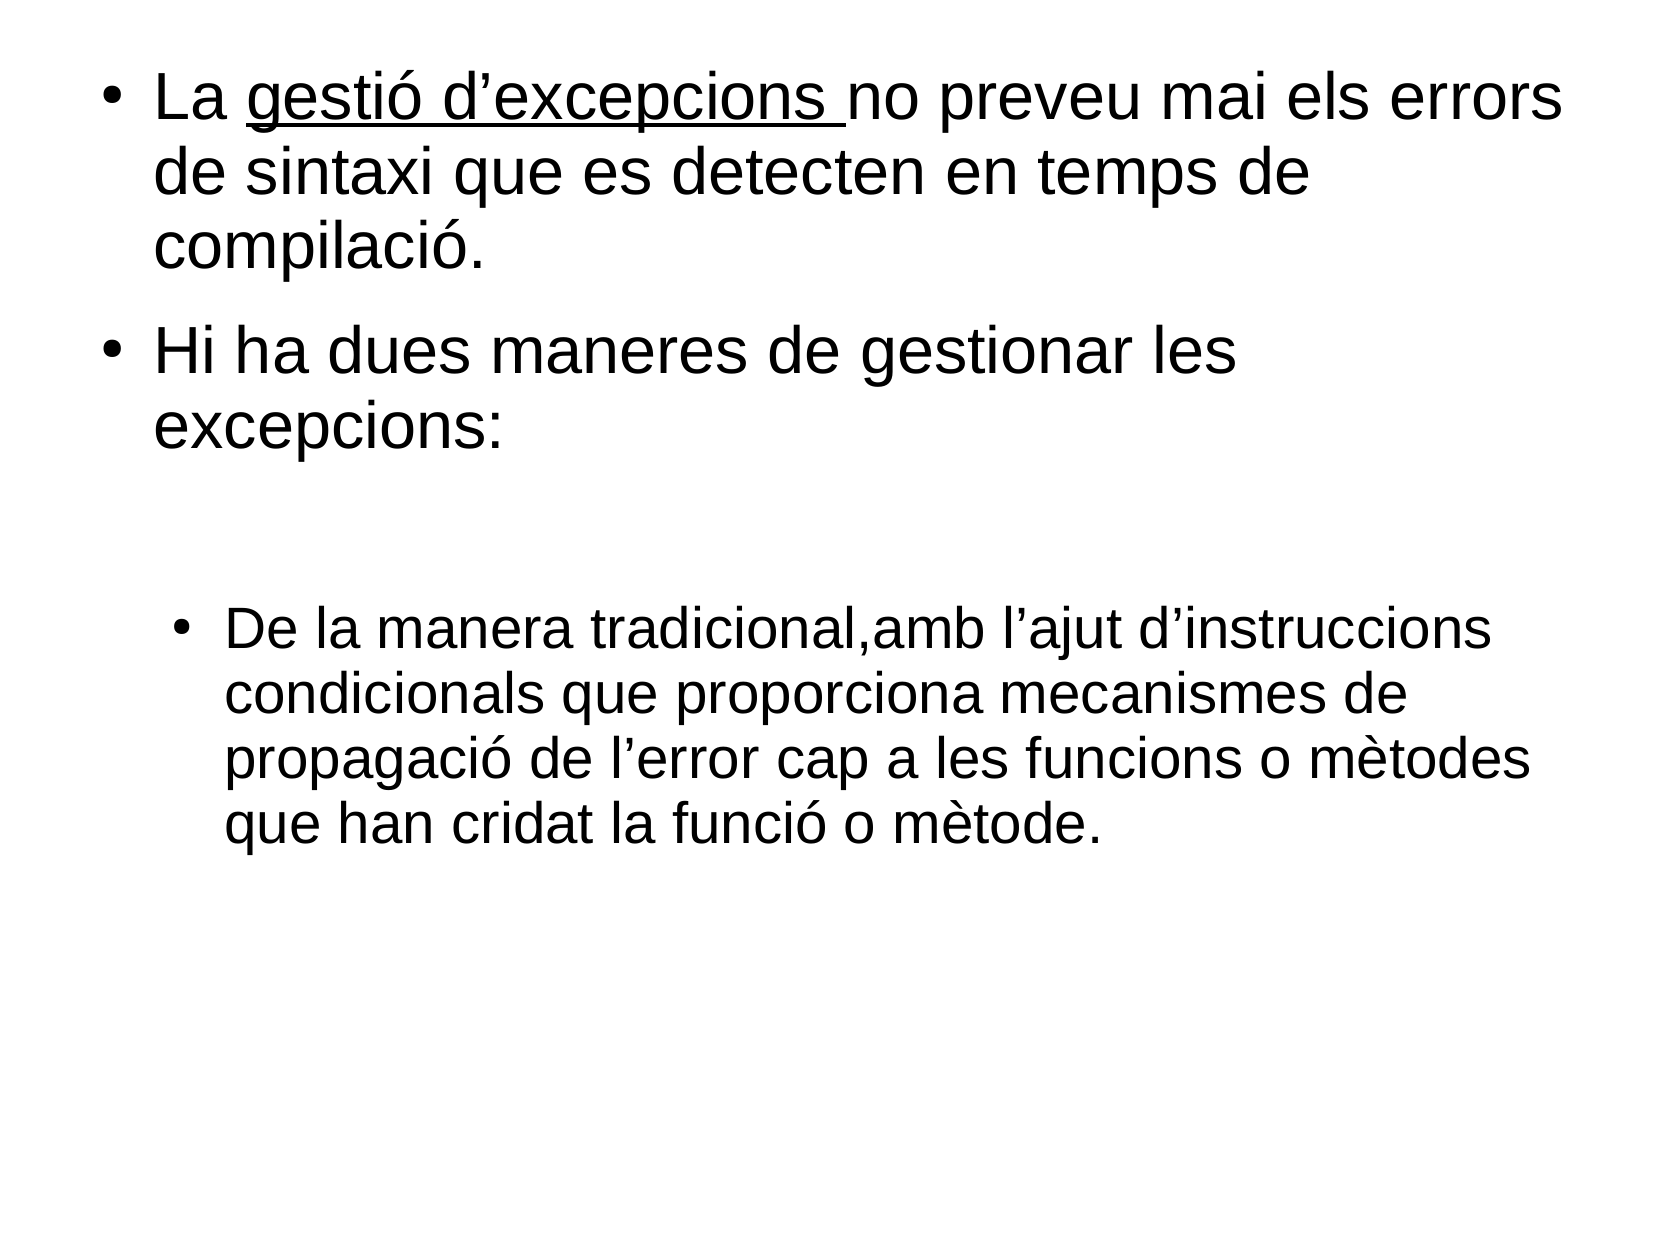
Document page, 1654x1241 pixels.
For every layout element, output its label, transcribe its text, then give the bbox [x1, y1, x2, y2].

list La gestió d’excepcions no preveu mai els errors de sintaxi que es detecten en temps de compilació. Hi ha dues maneres de gestionar les excepcions: De la manera tradicional,amb l’ajut d’instruccions condicionals que proporciona mecanismes de propagació de l’error cap a les funcions o mètodes que han cridat la funció o mètode. [82, 59, 1571, 1109]
